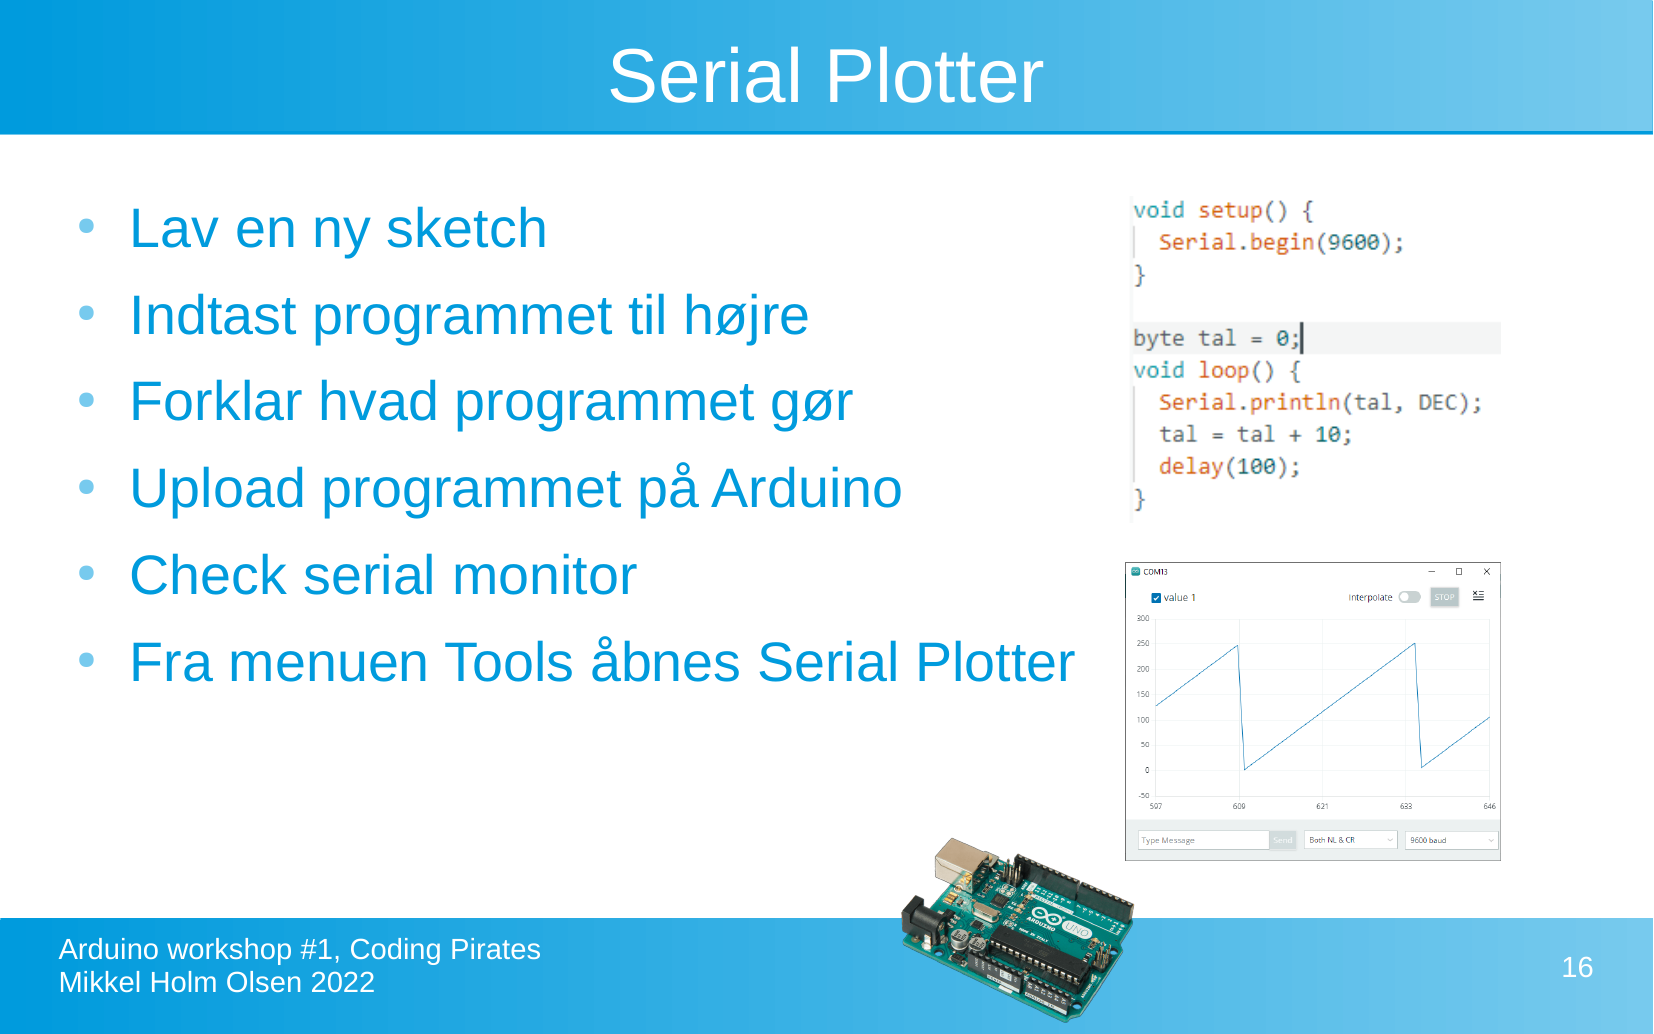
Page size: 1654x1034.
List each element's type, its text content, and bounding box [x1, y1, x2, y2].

picture [1125, 196, 1501, 523]
list Lav en ny sketch Indtast programmet til højre Forklar hvad programmet gør Upload programmet på Arduino Check serial monitor Fra menuen Tools åbnes Serial Plotter [58, 196, 1594, 854]
title Serial Plotter [58, 32, 1594, 120]
picture [900, 562, 1501, 1024]
